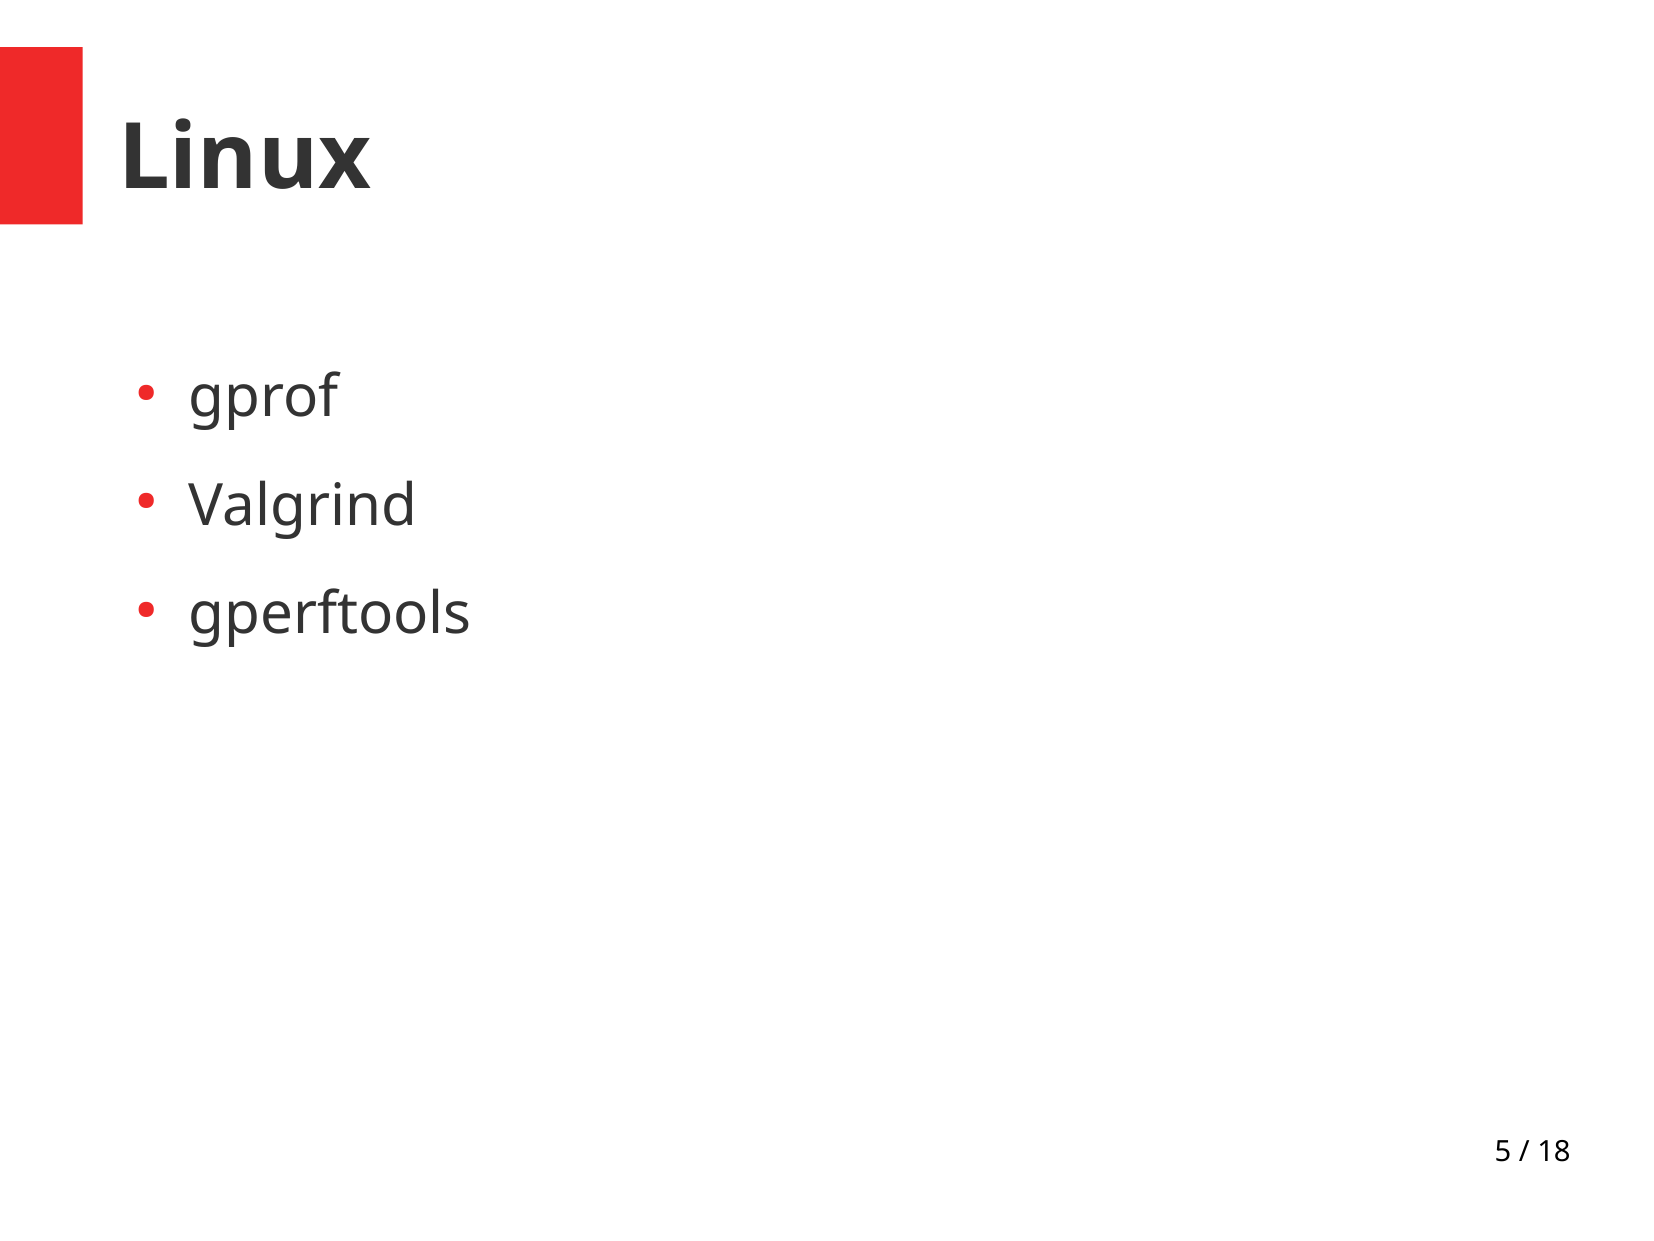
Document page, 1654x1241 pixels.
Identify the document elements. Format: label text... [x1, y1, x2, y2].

title Linux [118, 45, 1571, 260]
list gprof Valgrind gperftools [118, 354, 1536, 1074]
